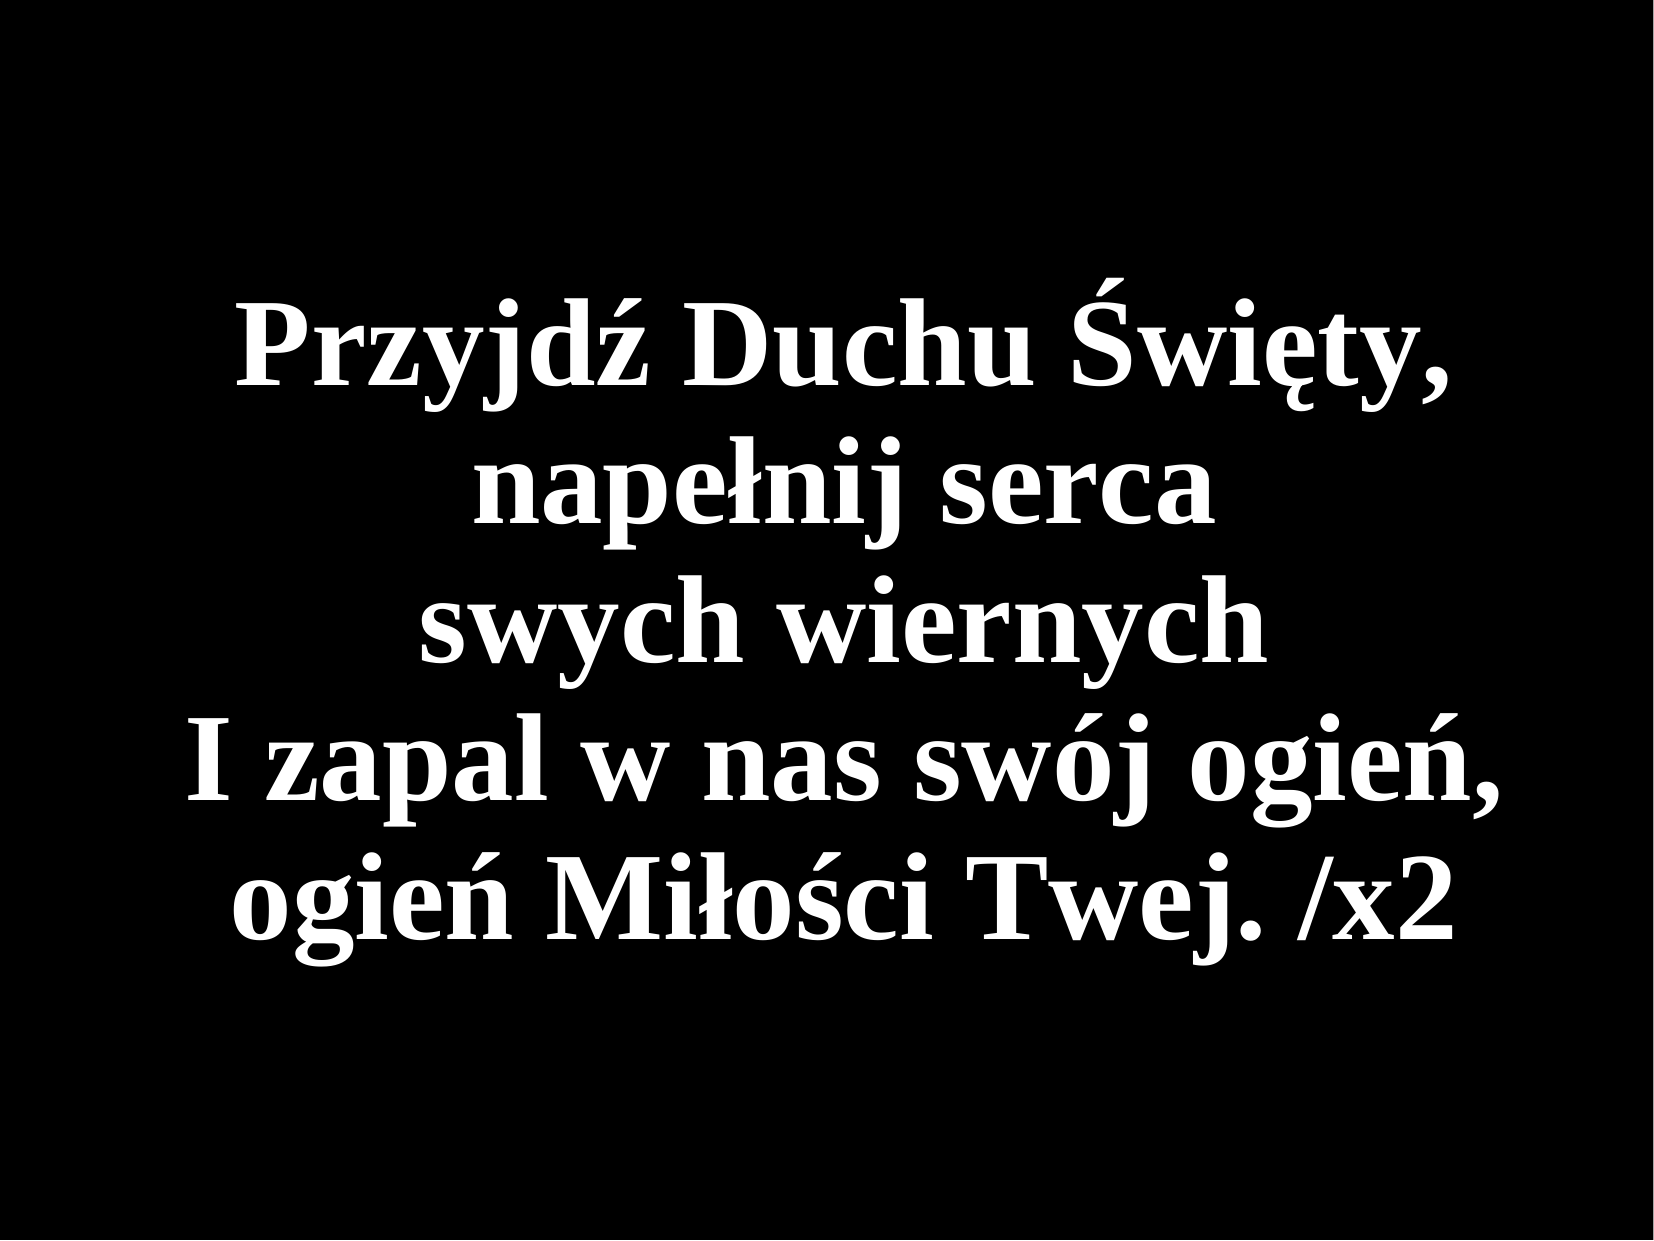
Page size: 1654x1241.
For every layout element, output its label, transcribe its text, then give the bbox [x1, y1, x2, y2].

subtitle Przyjdź Duchu Święty, napełnij serca swych wiernych I zapal w nas swój ogień, ogień Miłości Twej. /x2 [0, 0, 1654, 1241]
